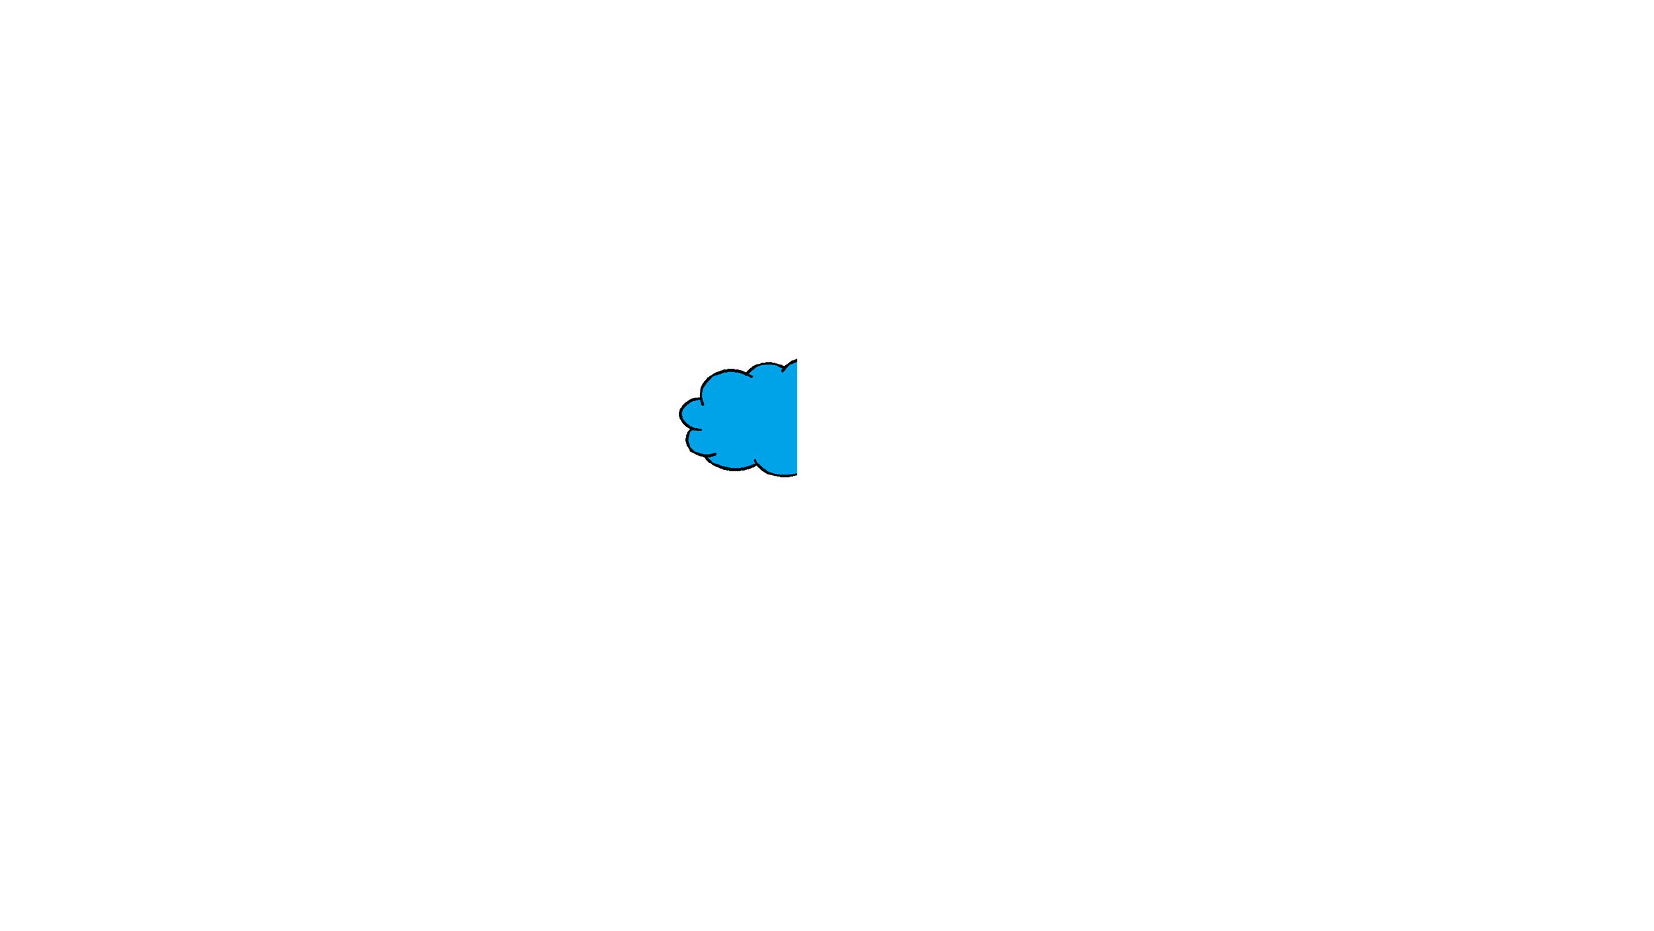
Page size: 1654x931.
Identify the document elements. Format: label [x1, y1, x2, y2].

picture [673, 354, 798, 493]
